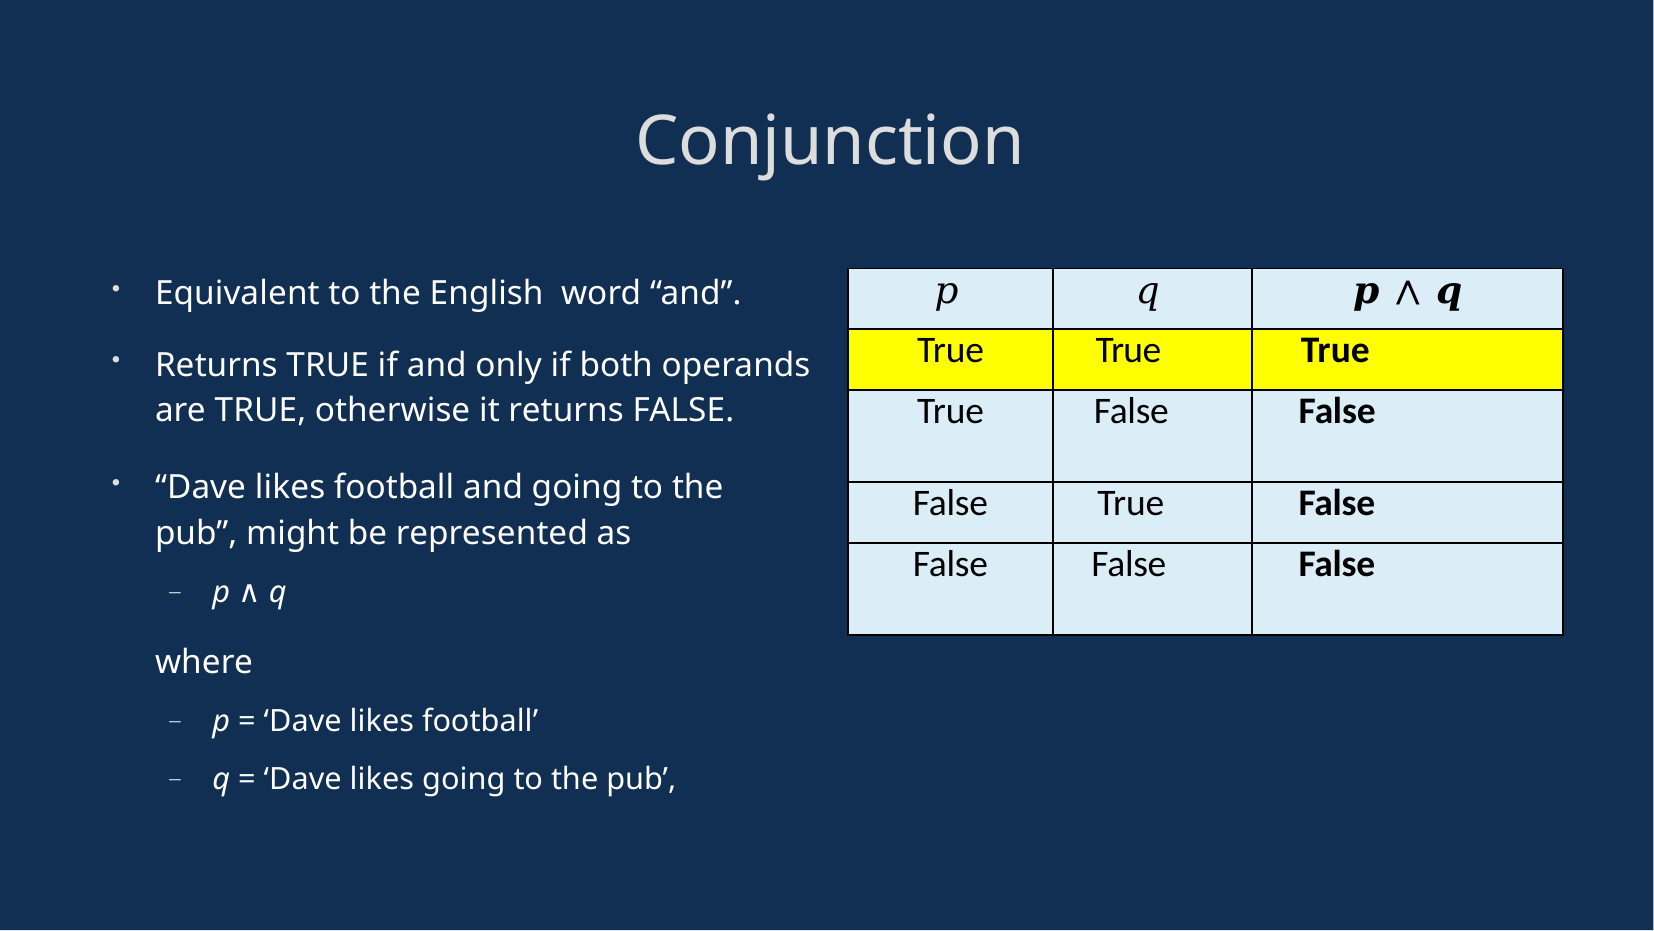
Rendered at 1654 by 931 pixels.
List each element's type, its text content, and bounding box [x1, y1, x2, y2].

table_cell False [849, 544, 1052, 634]
table_cell True [1054, 483, 1251, 542]
table_cell False [1054, 391, 1251, 481]
table_header 𝑞 [1054, 269, 1251, 328]
table_cell False [1253, 544, 1562, 634]
table_cell True [849, 330, 1052, 389]
table_cell False [849, 483, 1052, 542]
table_header 𝑝 [849, 269, 1052, 328]
title Conjunction [97, 56, 1563, 220]
table_cell False [1253, 483, 1562, 542]
table_cell False [1054, 544, 1251, 634]
table_cell True [1054, 330, 1251, 389]
table_cell True [1253, 330, 1562, 389]
table_cell True [849, 391, 1052, 481]
list Equivalent to the English word “and”. Returns TRUE if and only if both operands are TRUE, otherwise it returns FALSE. “Dave likes football and going to the pub”, might be represented as p ∧ q where p = ‘Dave likes football’ q = ‘Dave likes going to the pub’, [97, 268, 813, 806]
table_header 𝒑 ∧ 𝒒 [1253, 269, 1562, 328]
table_cell False [1253, 391, 1562, 481]
